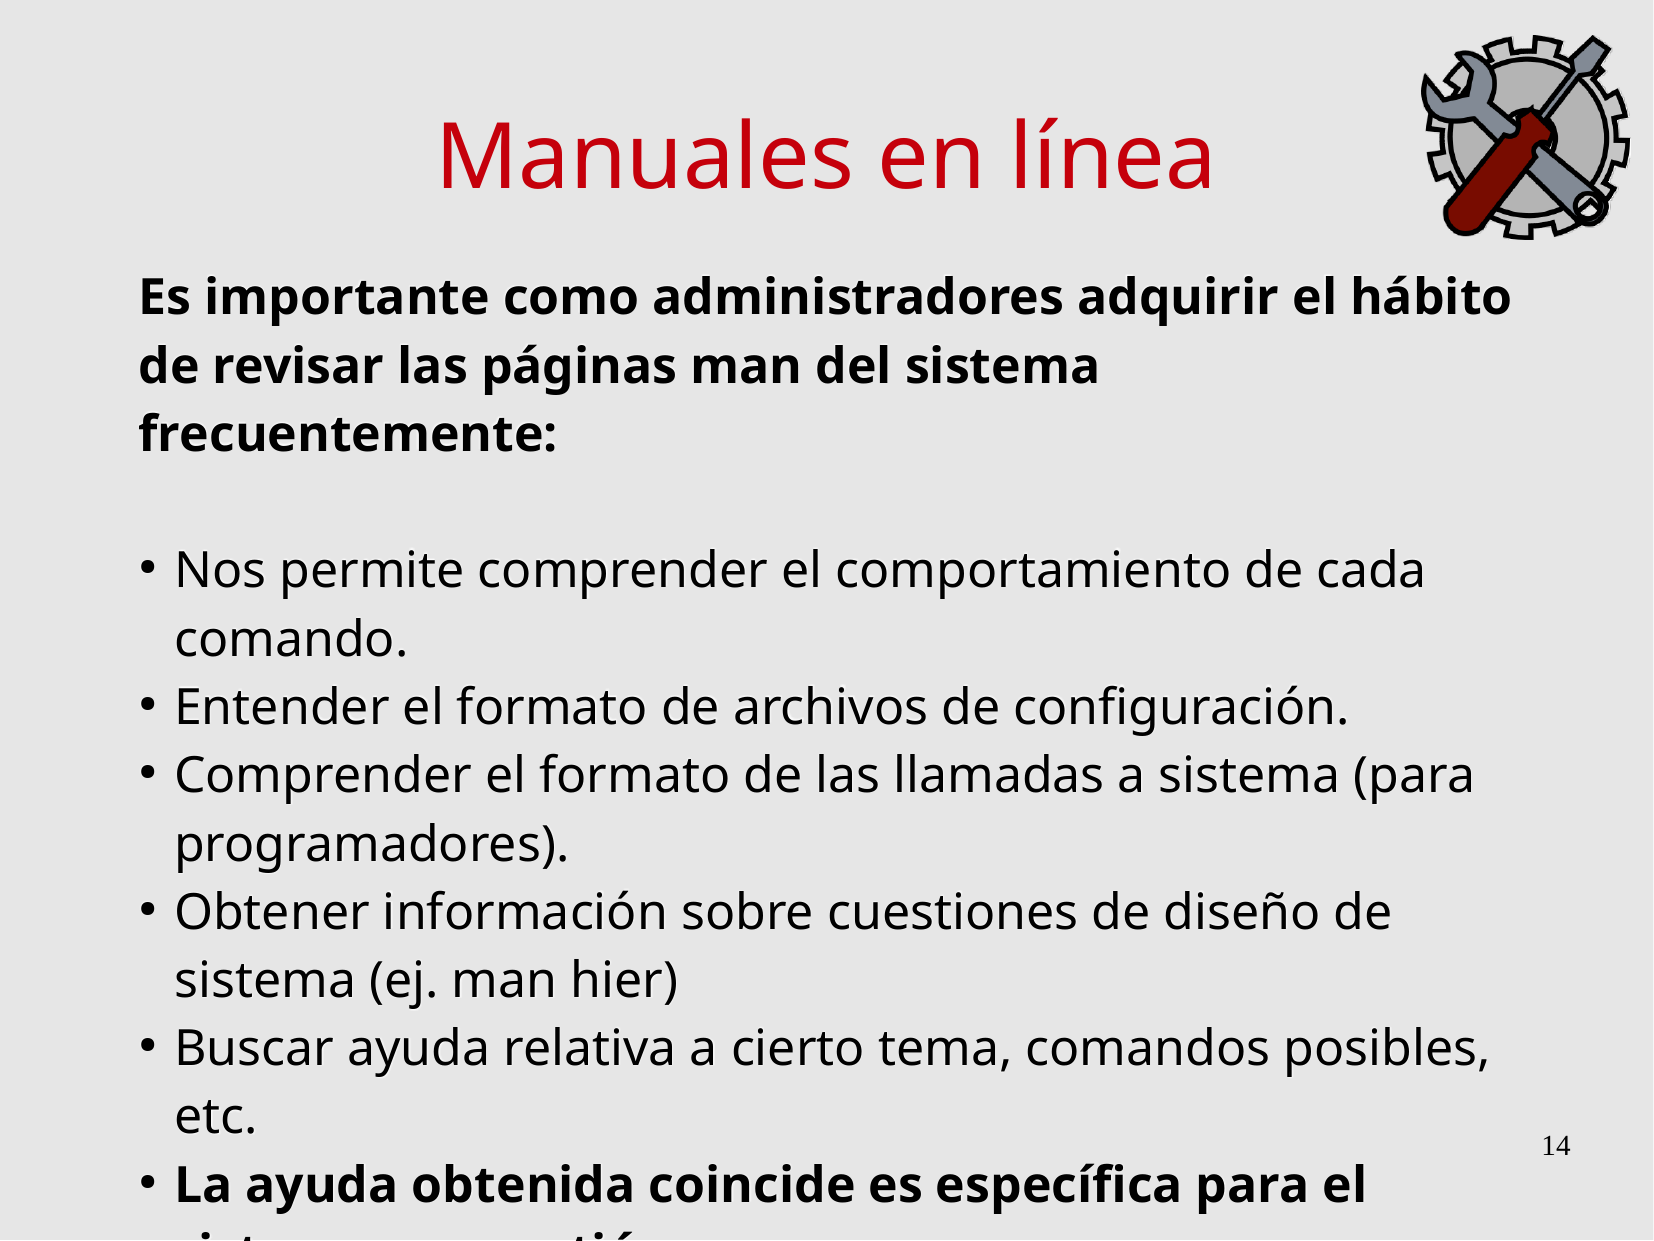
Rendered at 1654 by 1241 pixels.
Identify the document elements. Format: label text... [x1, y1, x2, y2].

text_box Es importante como administradores adquirir el hábito de revisar las páginas man del sistema frecuentemente: Nos permite comprender el comportamiento de cada comando. Entender el formato de archivos de configuración. Comprender el formato de las llamadas a sistema (para programadores). Obtener información sobre cuestiones de diseño de sistema (ej. man hier) Buscar ayuda relativa a cierto tema, comandos posibles, etc. La ayuda obtenida coincide es específica para el sistema en cuestión. Debe ser nuestra primera opción al momento de buscar ayuda. [124, 253, 1530, 1094]
title Manuales en línea [82, 49, 1571, 257]
picture [1421, 35, 1630, 240]
